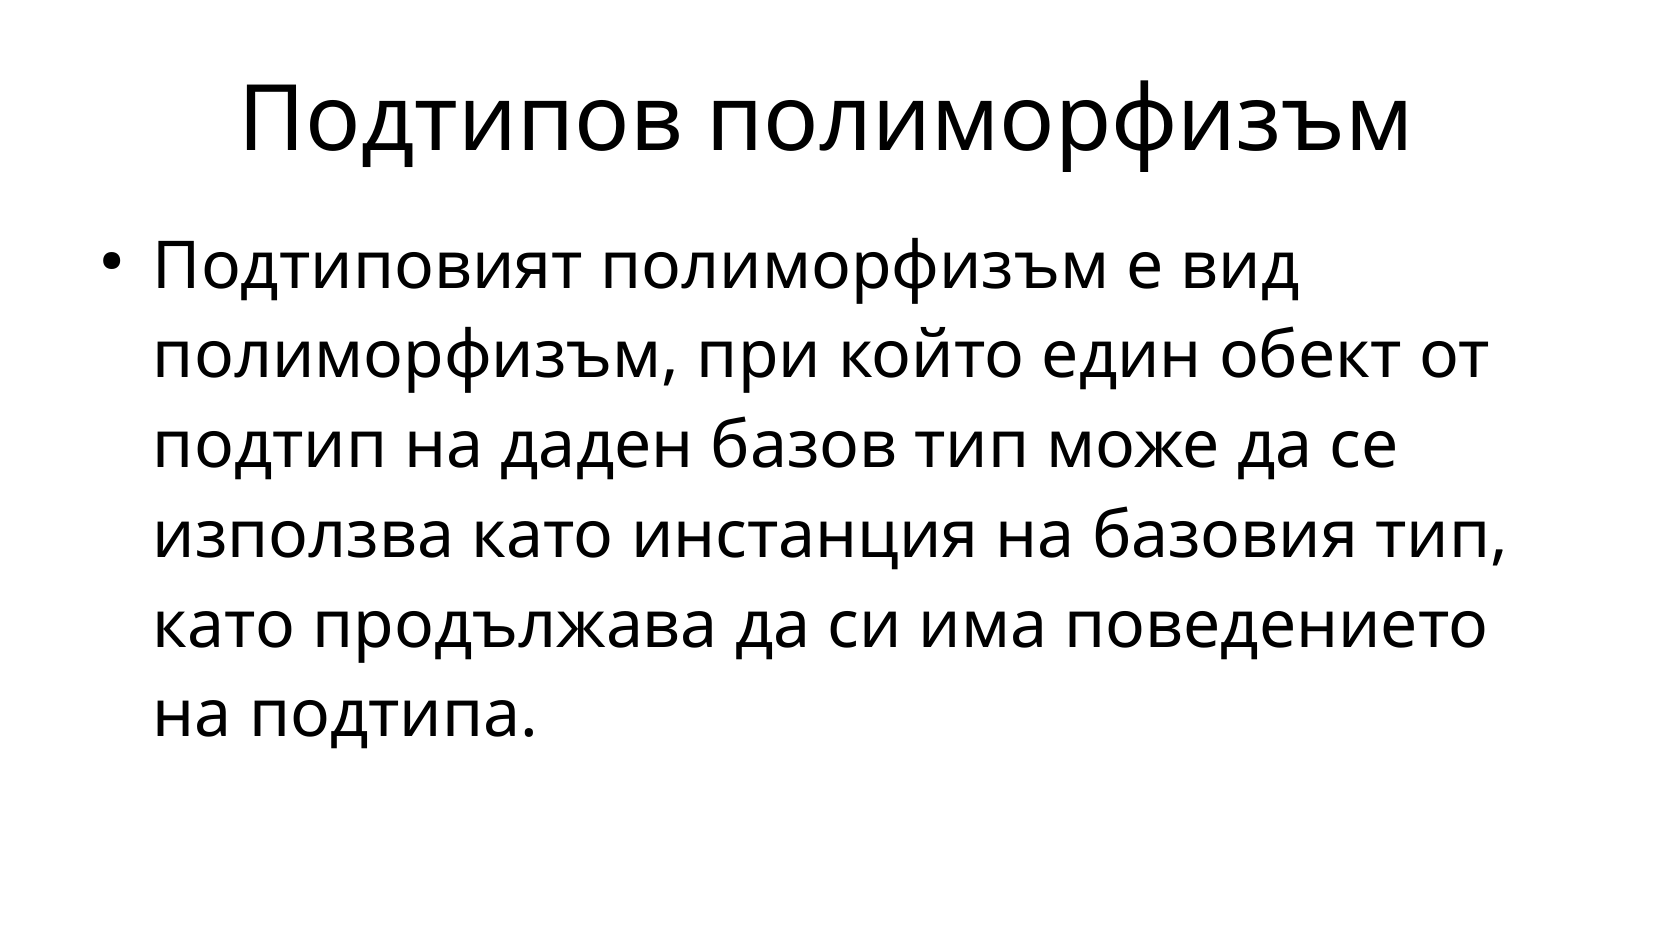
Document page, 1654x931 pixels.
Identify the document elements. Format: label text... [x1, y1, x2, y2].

title Подтипов полиморфизъм [82, 37, 1571, 193]
list Подтиповият полиморфизъм е вид полиморфизъм, при който един обект от подтип на даден базов тип може да се използва като инстанция на базовия тип, като продължава да си има поведението на подтипа. [82, 217, 1571, 758]
